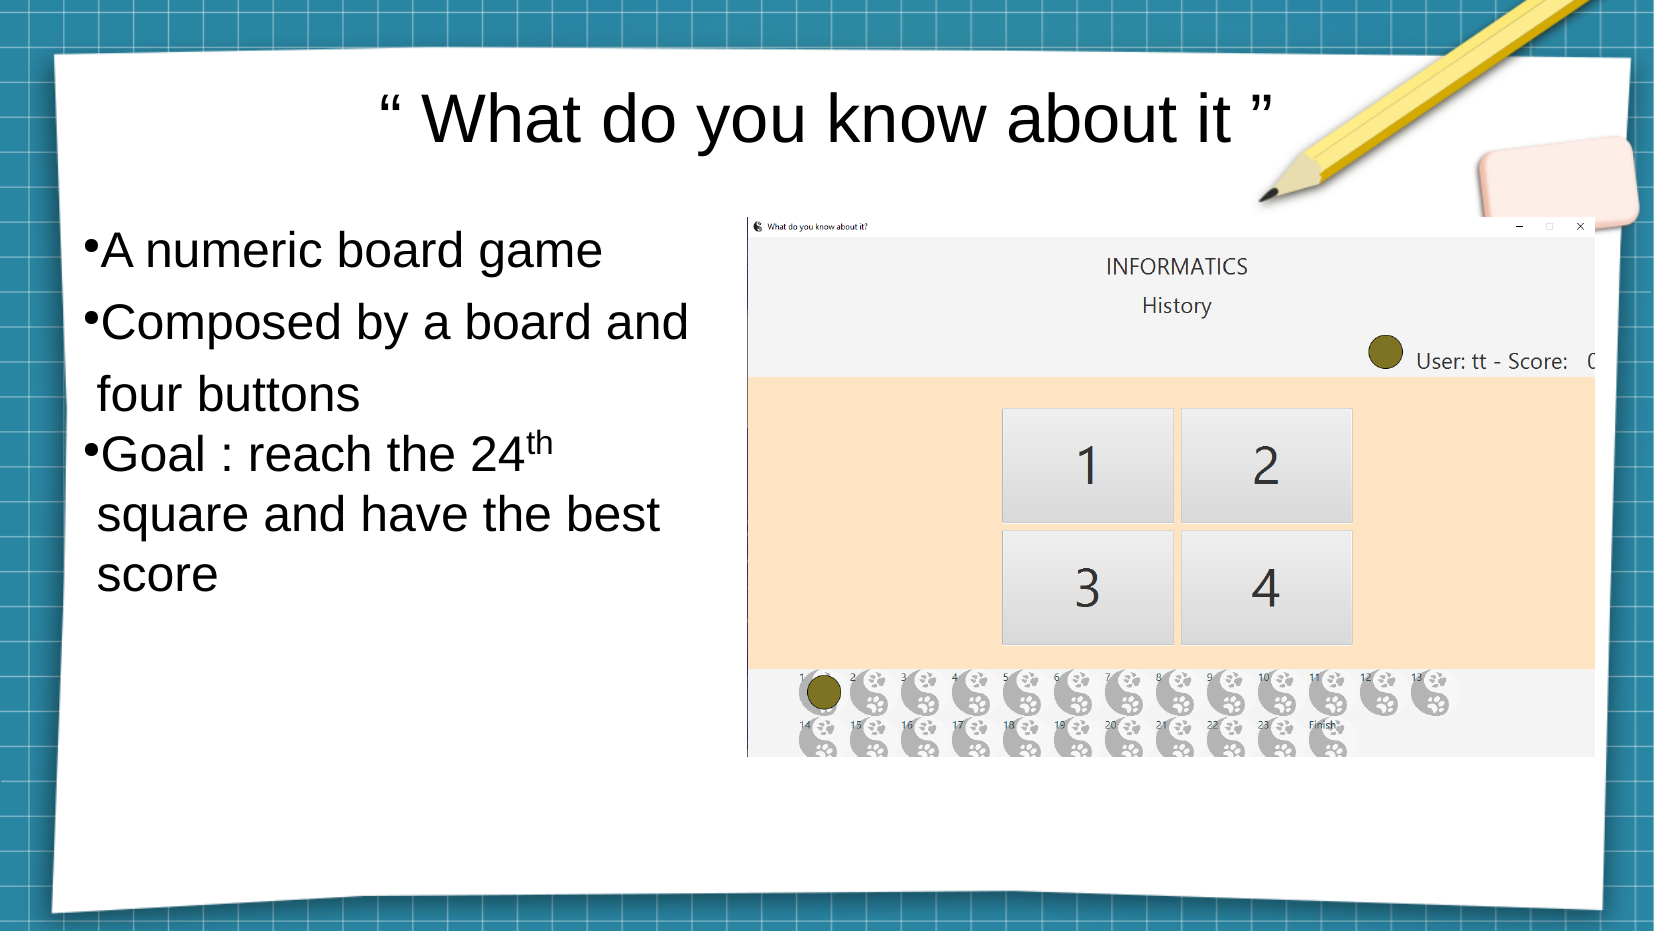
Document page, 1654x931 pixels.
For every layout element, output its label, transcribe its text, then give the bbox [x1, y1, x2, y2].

picture [0, 0, 1654, 931]
list A numeric board game Composed by a board and four buttons Goal : reach the 24th square and have the best score [82, 217, 747, 758]
title “ What do you know about it ” [82, 37, 1571, 193]
